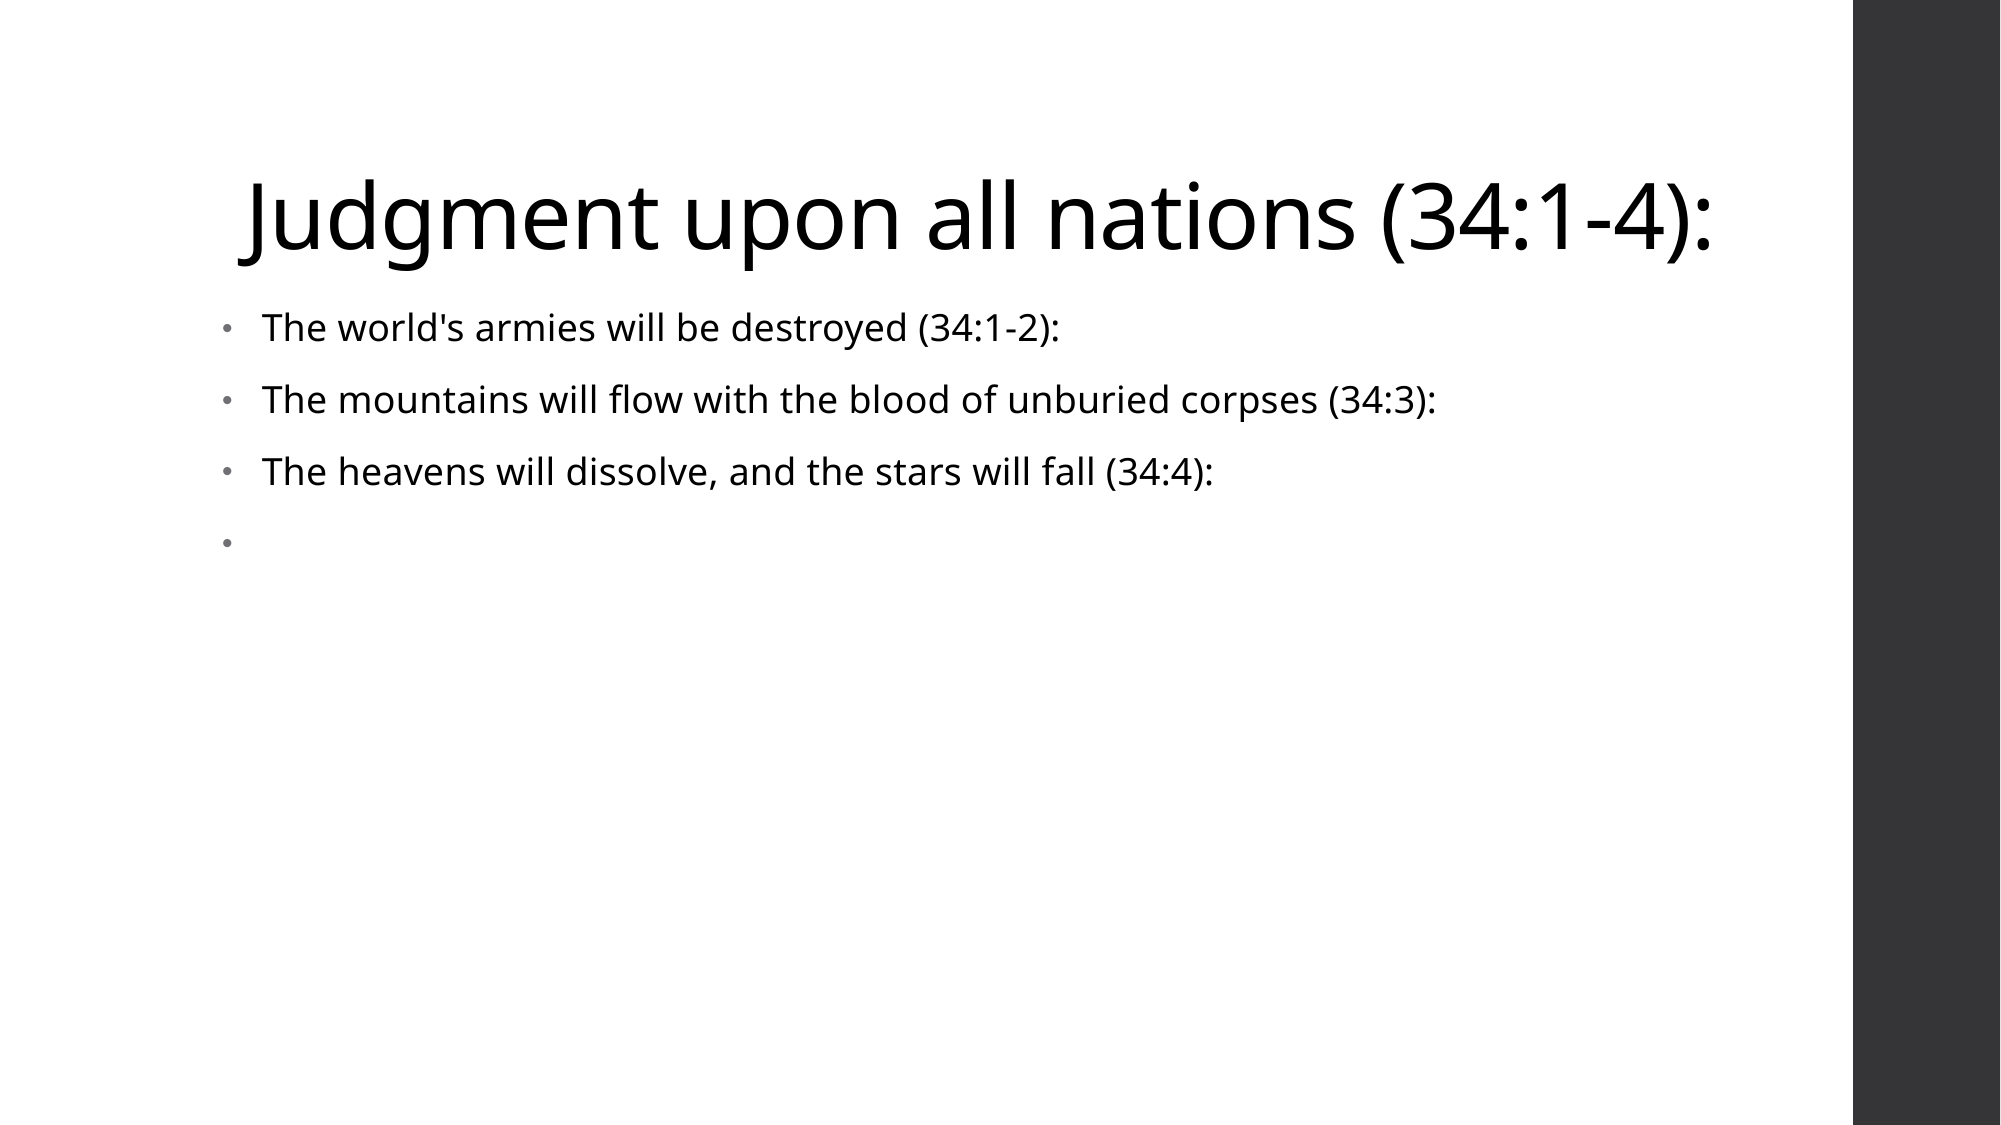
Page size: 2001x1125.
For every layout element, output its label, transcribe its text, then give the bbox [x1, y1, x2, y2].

title Judgment upon all nations (34:1-4): [206, 60, 1797, 278]
list The world's armies will be destroyed (34:1-2): The mountains will flow with the blood of unburied corpses (34:3): The heavens will dissolve, and the stars will fall (34:4): [206, 299, 1617, 1014]
